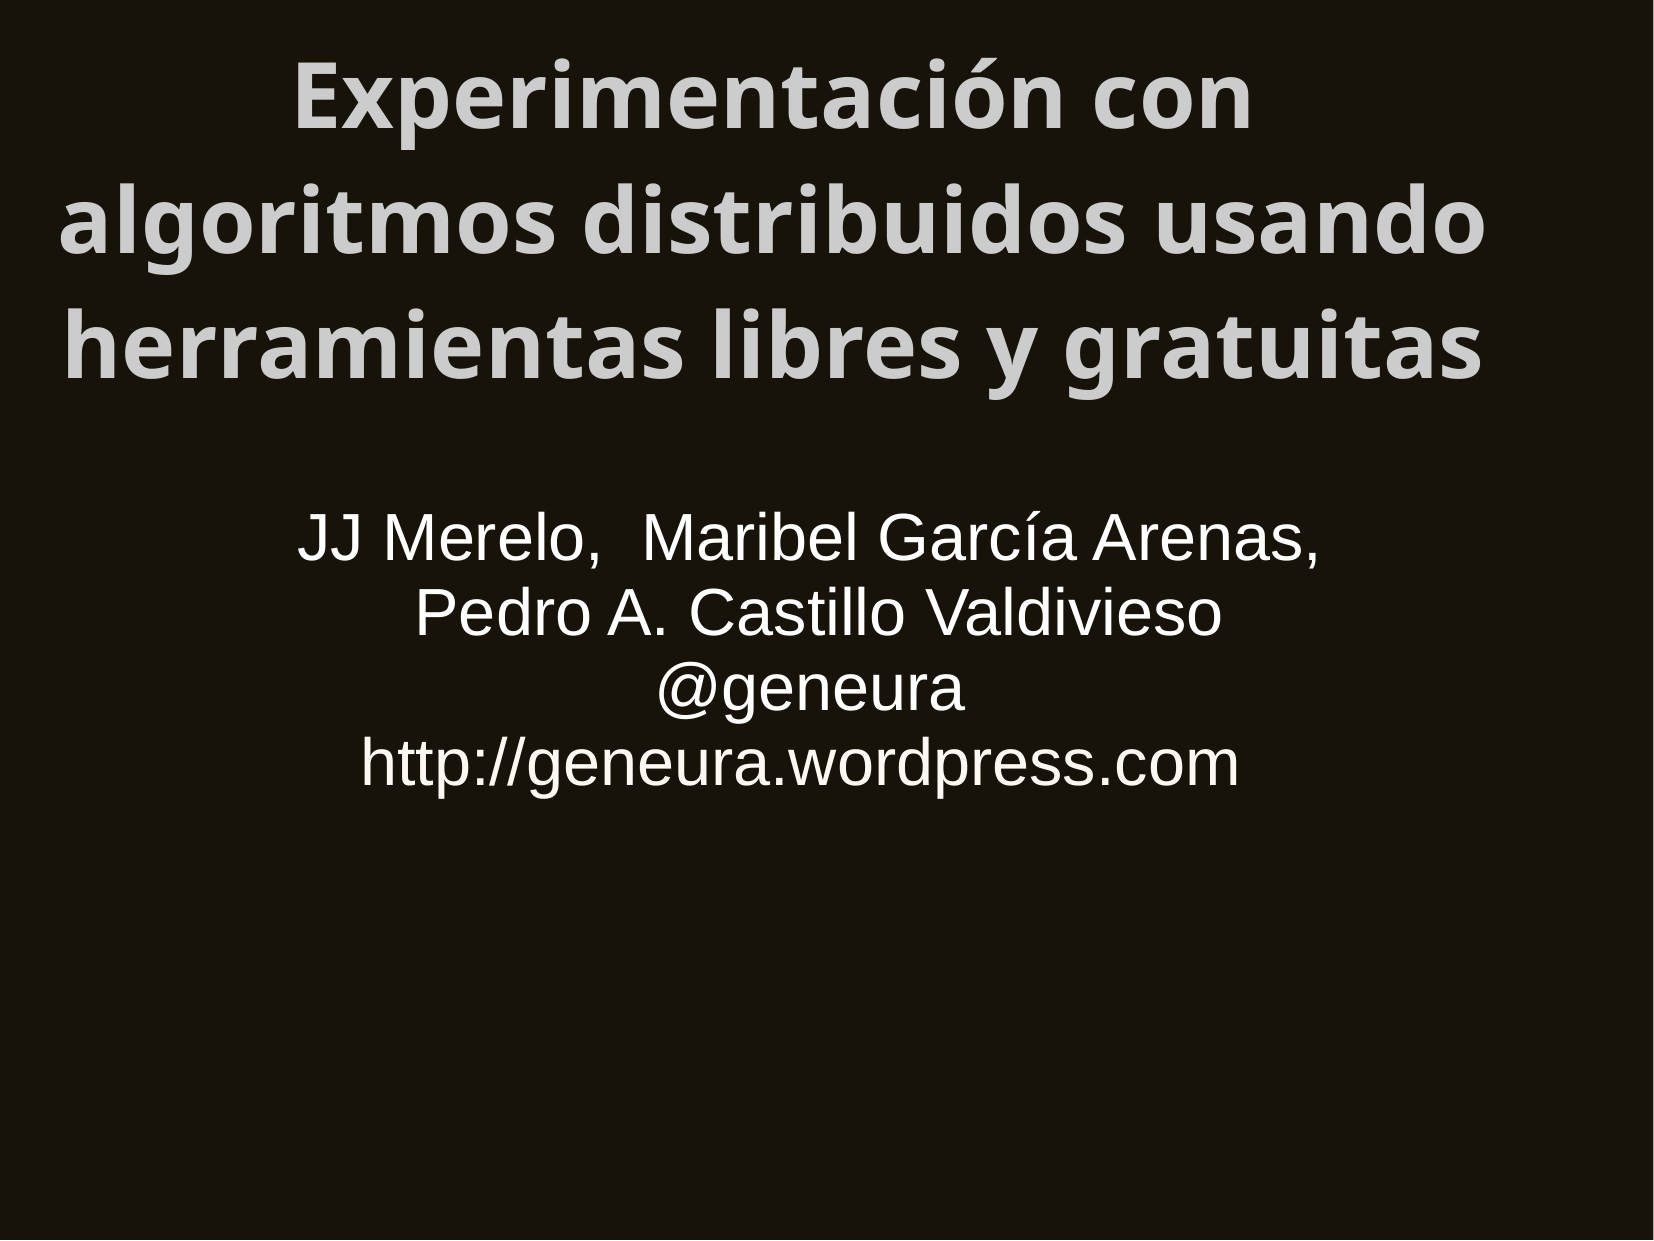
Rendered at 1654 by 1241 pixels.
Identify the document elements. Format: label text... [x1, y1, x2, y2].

title Experimentación con algoritmos distribuidos usando herramientas libres y gratuitas [29, 63, 1518, 373]
subtitle JJ Merelo, Maribel García Arenas, Pedro A. Castillo Valdivieso @geneura http://geneura.wordpress.com [82, 290, 1538, 1010]
